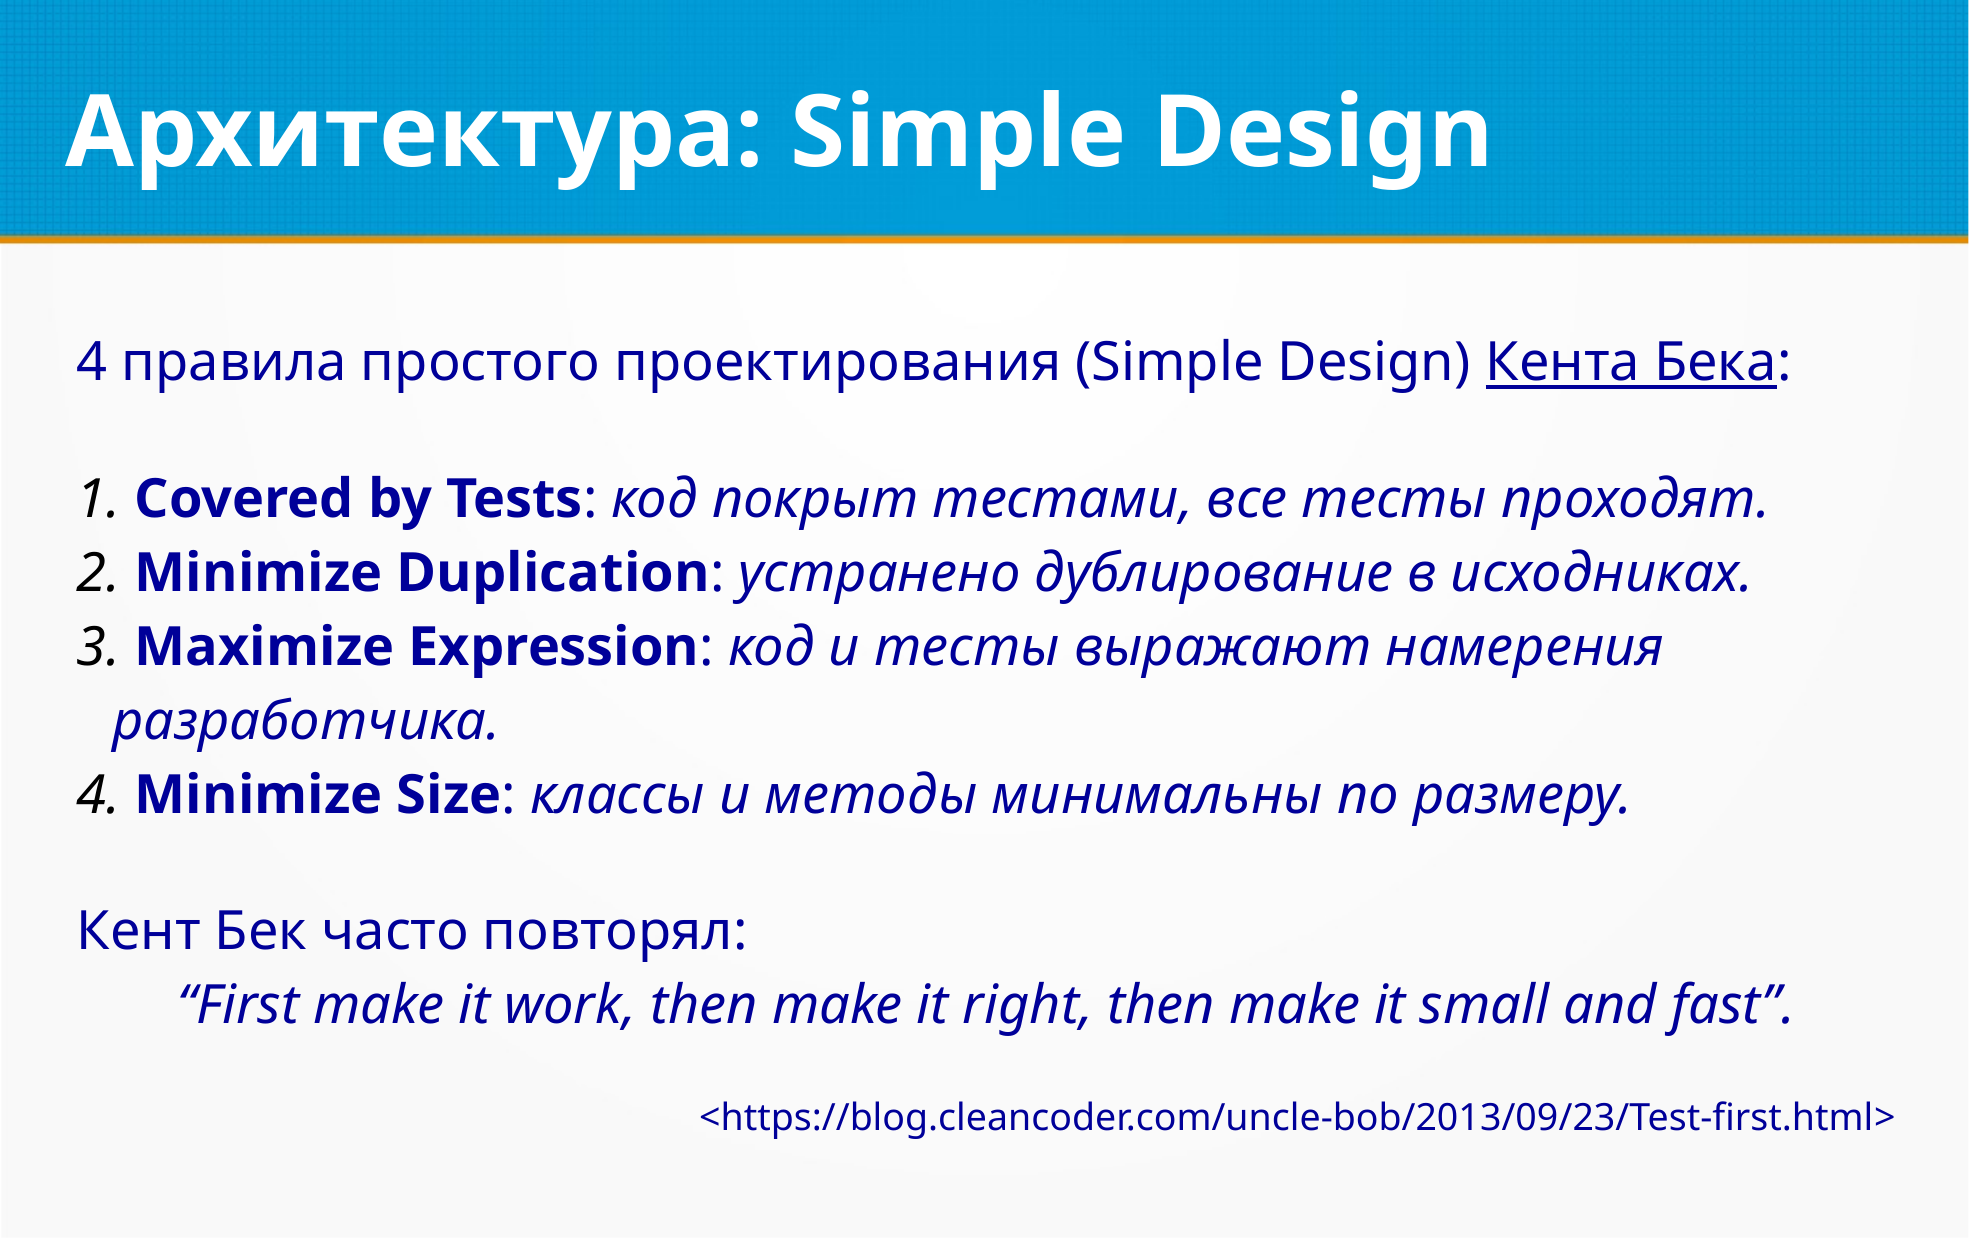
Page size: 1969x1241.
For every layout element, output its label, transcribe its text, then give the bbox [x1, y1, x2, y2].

text_box 4 правила простого проектирования (Simple Design) Кента Бека: Covered by Tests: код покрыт тестами, все тесты проходят. Minimize Duplication: устранено дублирование в исходниках. Maximize Expression: код и тесты выражают намерения разработчика. Minimize Size: классы и методы минимальны по размеру. Кент Бек часто повторял: “First make it work, then make it right, then make it small and fast”. <https://blog.cleancoder.com/uncle-bob/2013/09/23/Test-first.html> [70, 283, 1902, 1181]
picture [0, 233, 1969, 1241]
text_box Архитектура: Simple Design [59, 55, 1902, 200]
